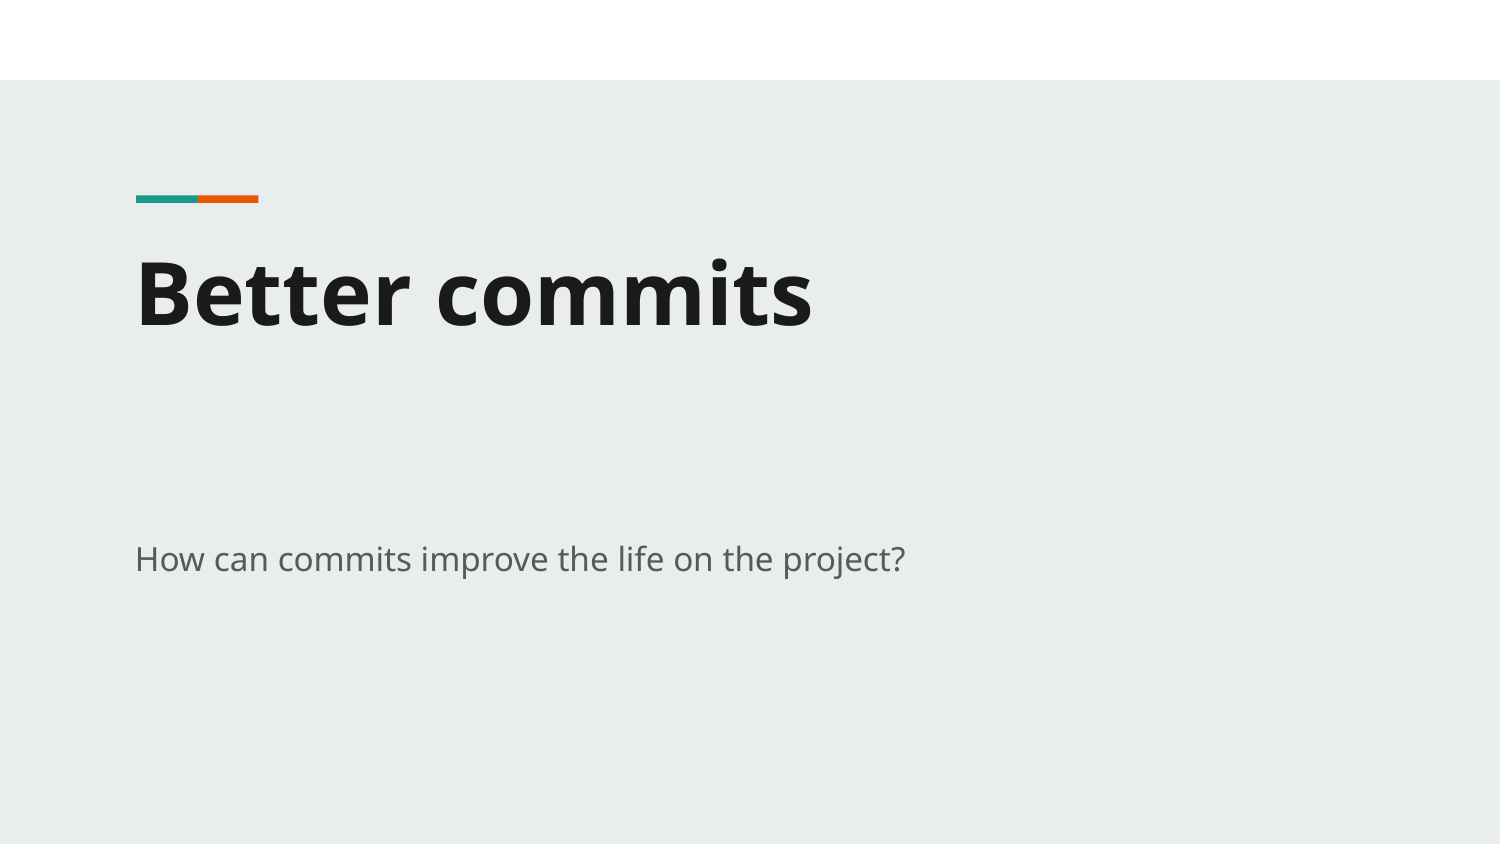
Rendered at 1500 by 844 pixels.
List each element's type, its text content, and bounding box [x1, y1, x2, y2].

title Better commits [119, 216, 1381, 490]
subtitle How can commits improve the life on the project? [119, 520, 1381, 610]
